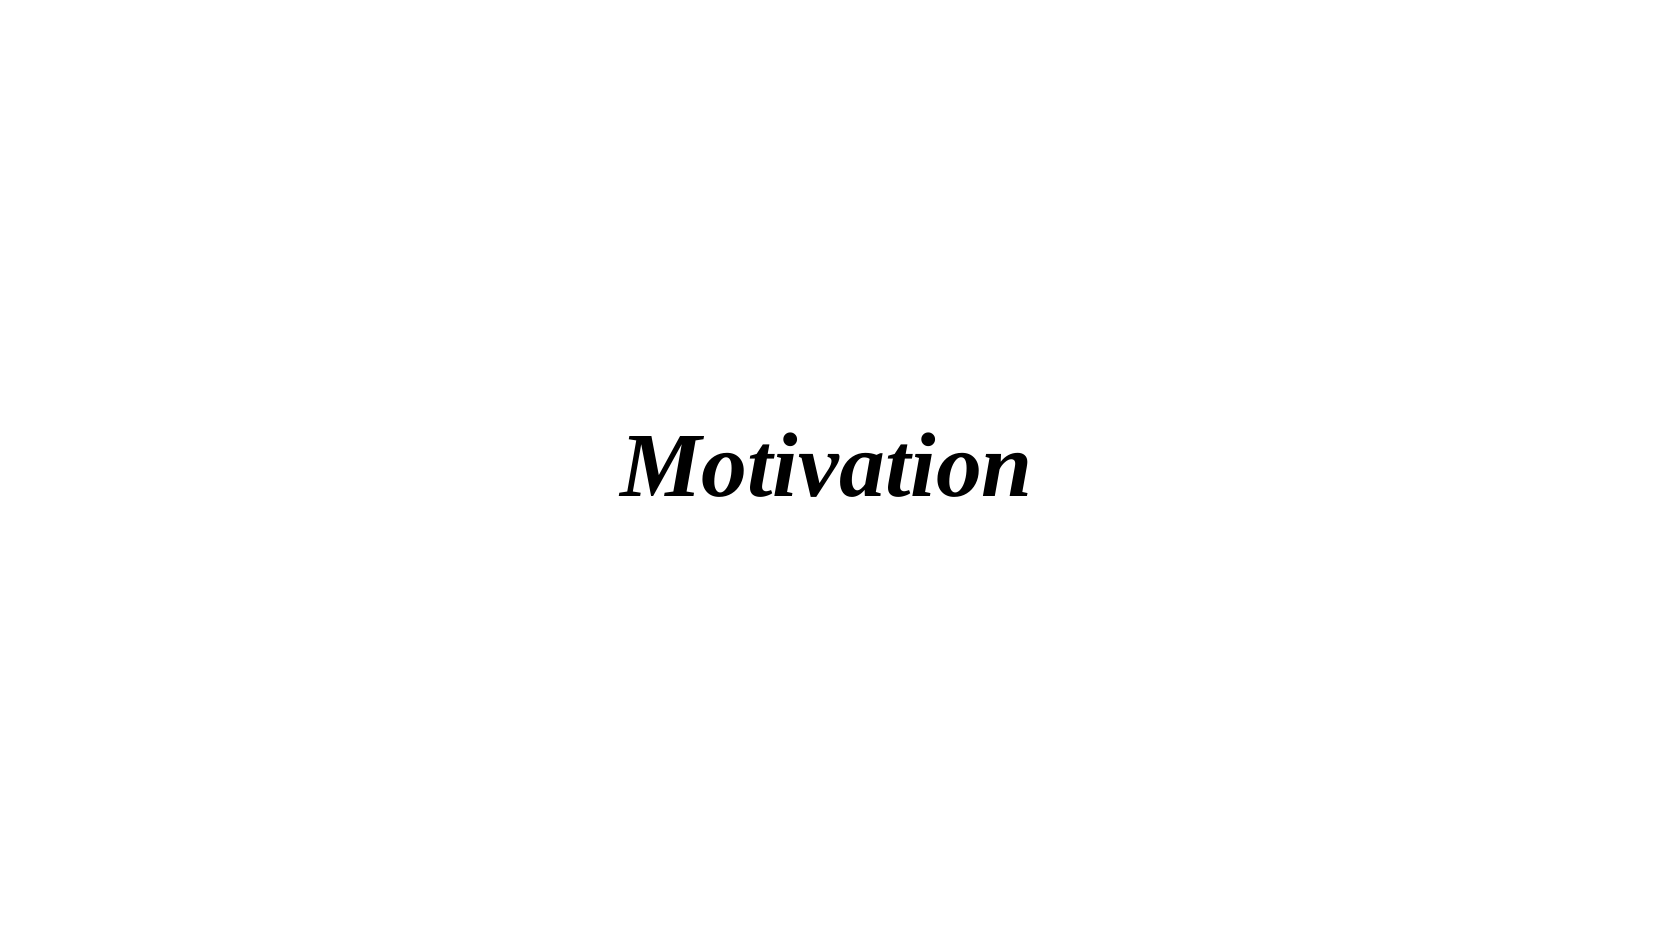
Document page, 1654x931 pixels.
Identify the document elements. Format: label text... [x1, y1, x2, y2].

title Motivation [82, 387, 1571, 543]
